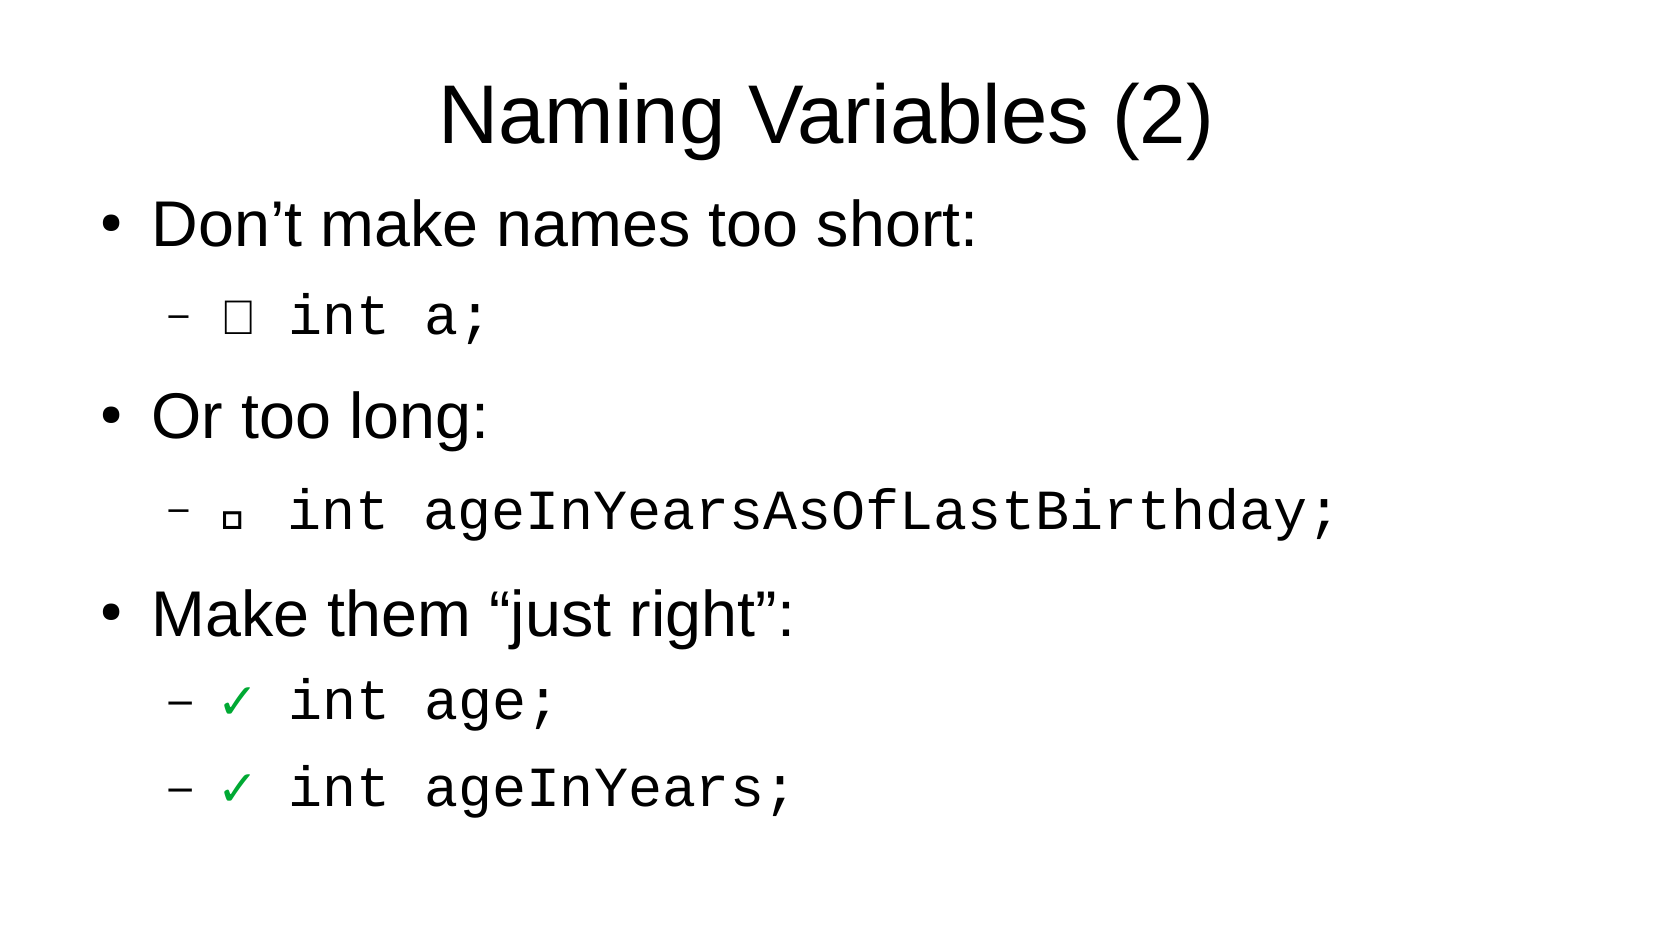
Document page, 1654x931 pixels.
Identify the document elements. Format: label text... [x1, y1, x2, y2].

list Don’t make names too short: 🚫 int a; Or too long: 🚫 int ageInYearsAsOfLastBirthday; Make them “just right”: ✓ int age; ✓ int ageInYears; [82, 188, 1571, 826]
title Naming Variables (2) [82, 37, 1571, 188]
